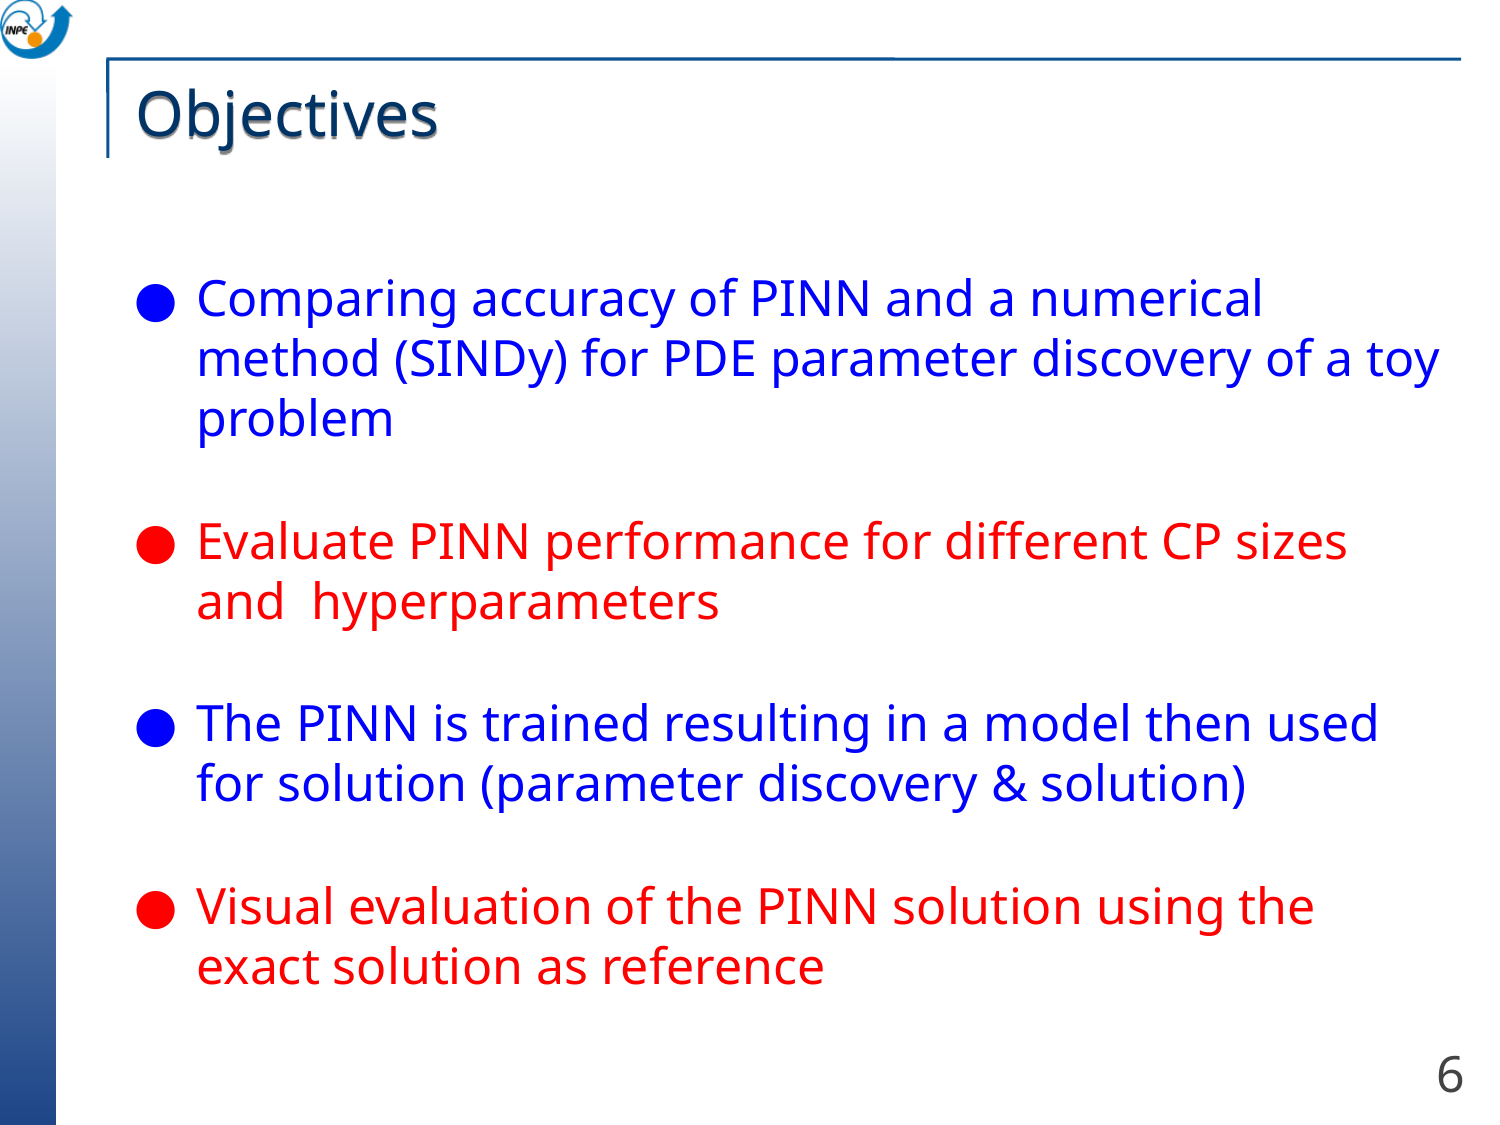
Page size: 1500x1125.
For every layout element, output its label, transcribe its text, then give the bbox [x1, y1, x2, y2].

slide_number 1 [1389, 1033, 1480, 1120]
picture [0, 0, 73, 59]
list Comparing accuracy of PINN and a numerical method (SINDy) for PDE parameter discovery of a toy problem Evaluate PINN performance for different CP sizes and hyperparameters The PINN is trained resulting in a model then used for solution (parameter discovery & solution) Visual evaluation of the PINN solution using the exact solution as reference [106, 252, 1465, 1050]
title Objectives [106, 59, 1465, 181]
